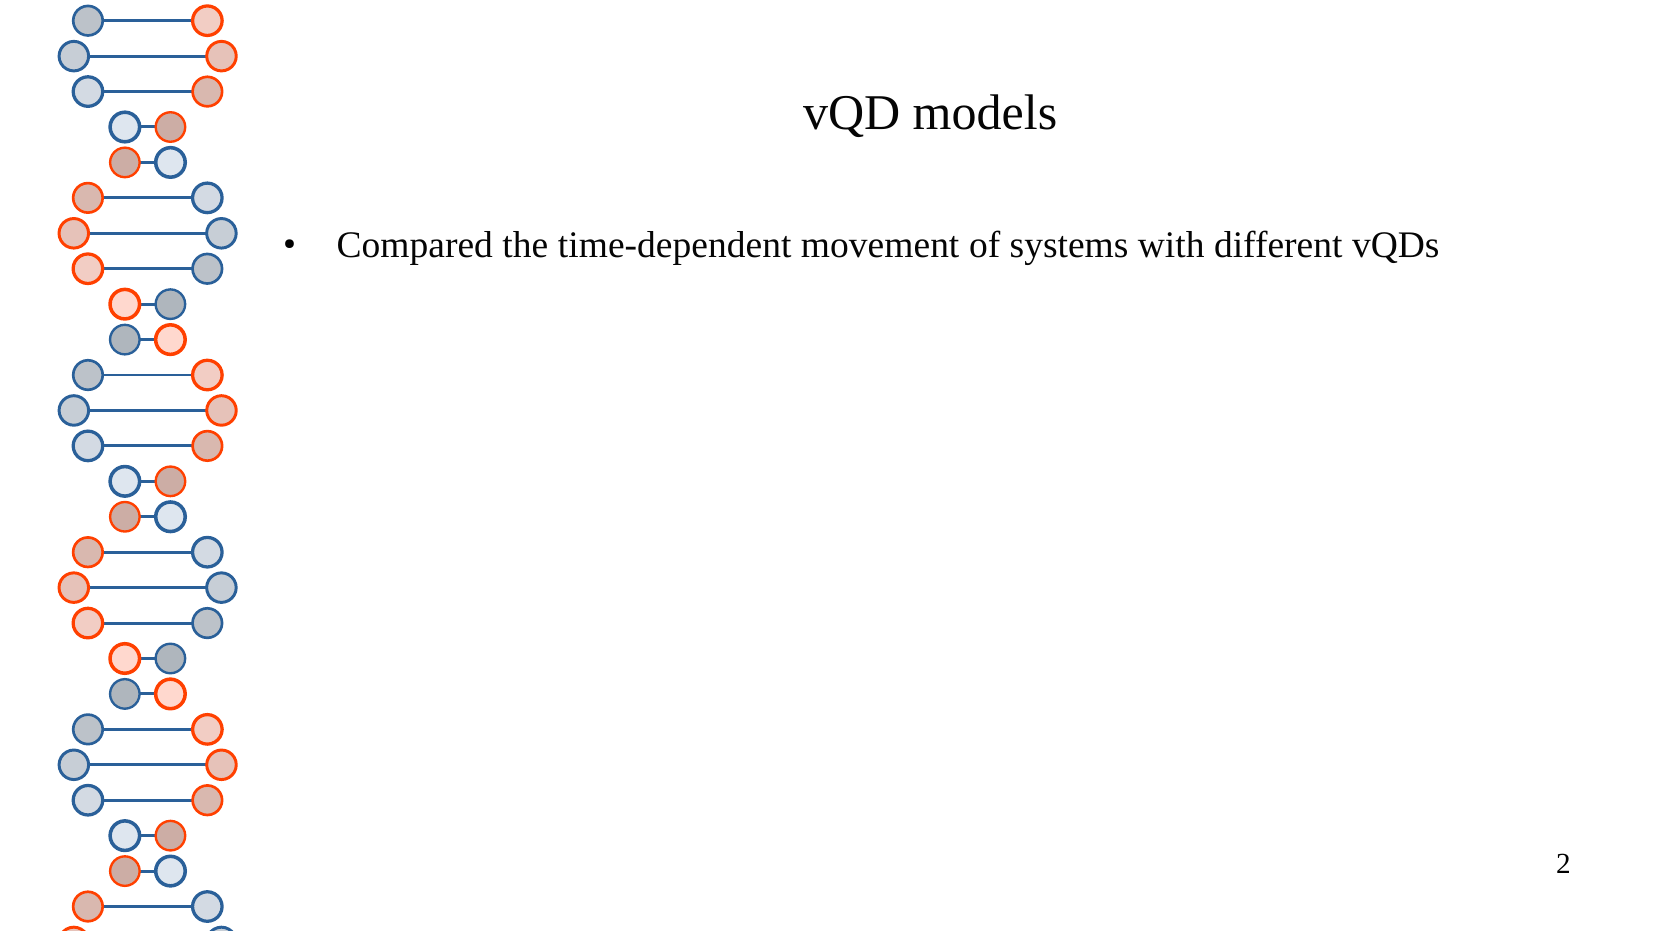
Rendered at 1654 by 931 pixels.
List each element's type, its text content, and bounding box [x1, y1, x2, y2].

list Compared the time-dependent movement of systems with different vQDs [265, 224, 1595, 764]
title vQD models [265, 35, 1595, 189]
